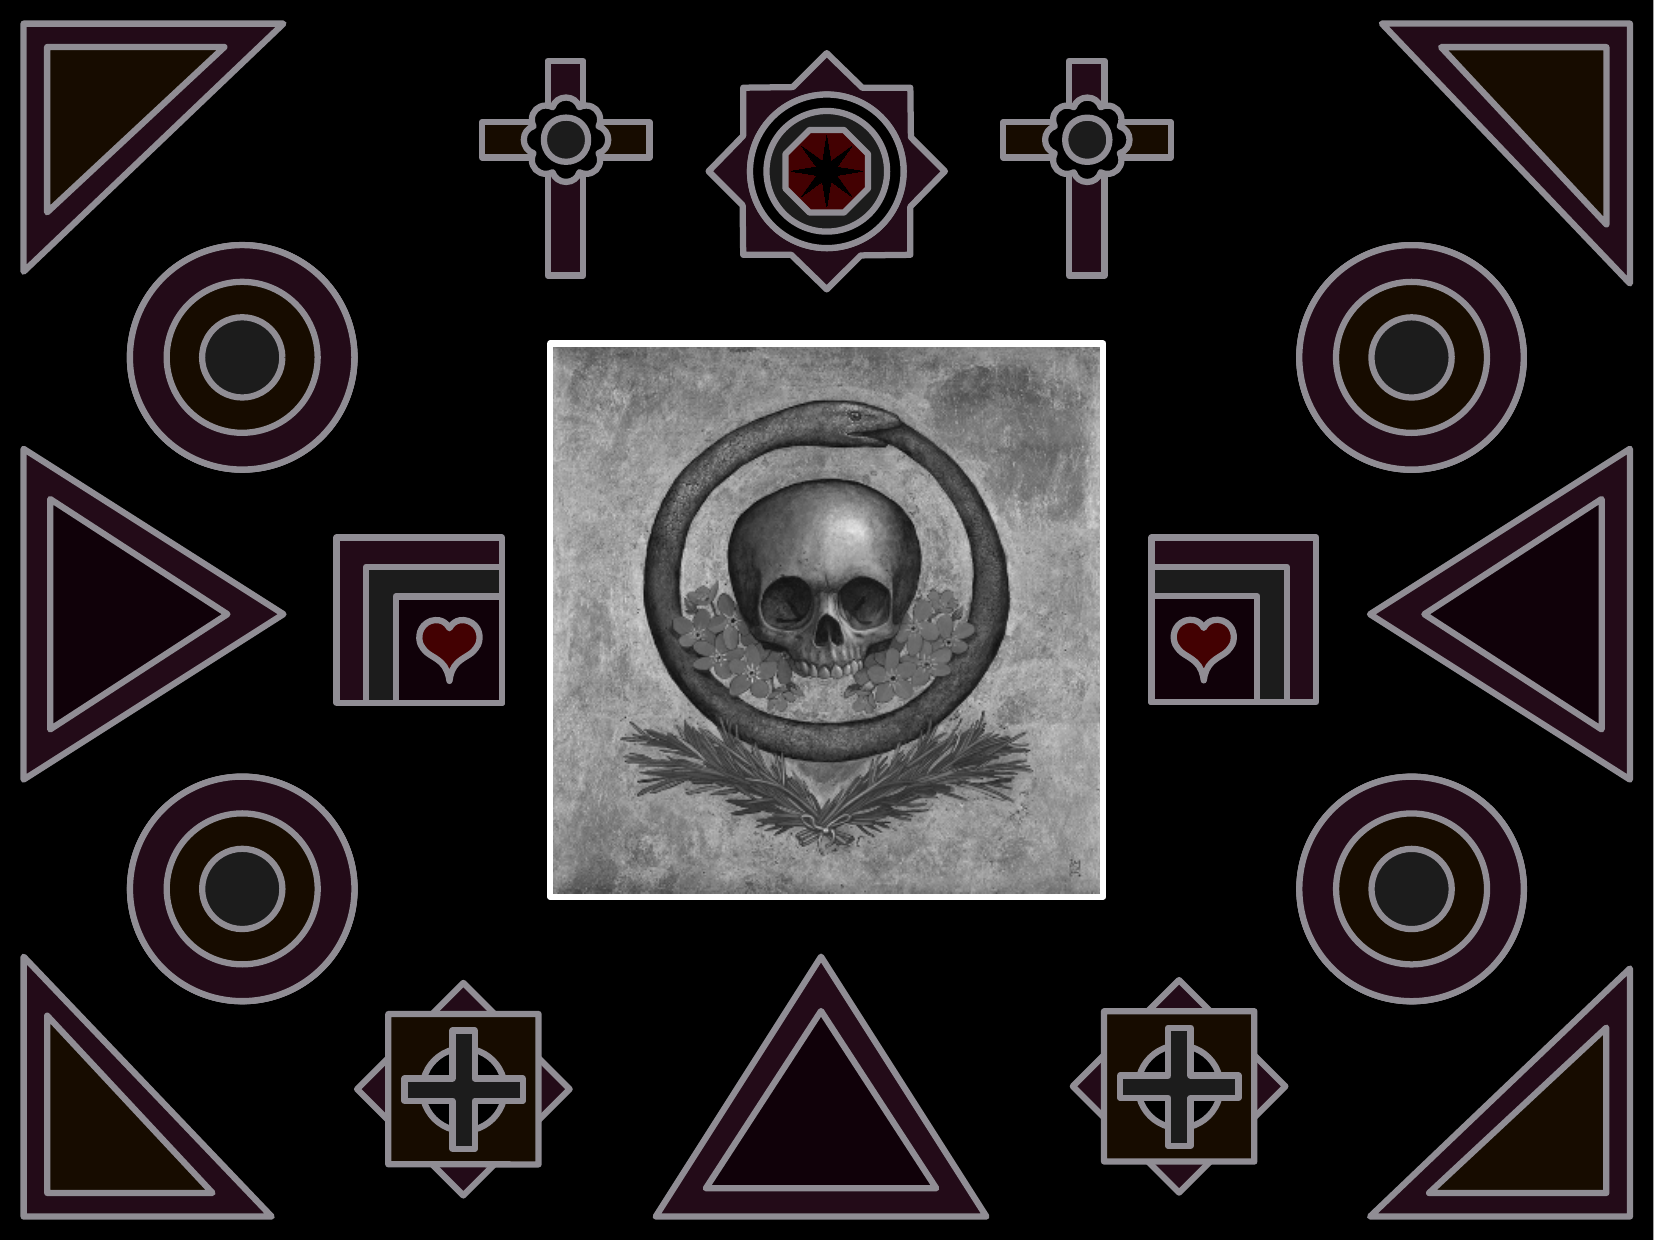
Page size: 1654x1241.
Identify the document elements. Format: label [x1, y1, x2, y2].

text_box [1370, 968, 1630, 1217]
text_box [708, 53, 945, 290]
text_box [1003, 60, 1171, 276]
text_box [1299, 776, 1524, 1002]
text_box [357, 982, 570, 1196]
text_box [655, 956, 987, 1217]
text_box [23, 956, 272, 1217]
text_box [1370, 448, 1630, 780]
picture [553, 346, 1101, 894]
text_box [1299, 245, 1524, 470]
text_box [23, 448, 284, 780]
text_box [129, 245, 355, 470]
text_box [1072, 980, 1286, 1193]
text_box [129, 776, 355, 1002]
text_box [1381, 23, 1630, 284]
text_box [1151, 537, 1317, 703]
text_box [23, 23, 284, 272]
text_box [336, 537, 502, 703]
text_box [482, 60, 650, 276]
